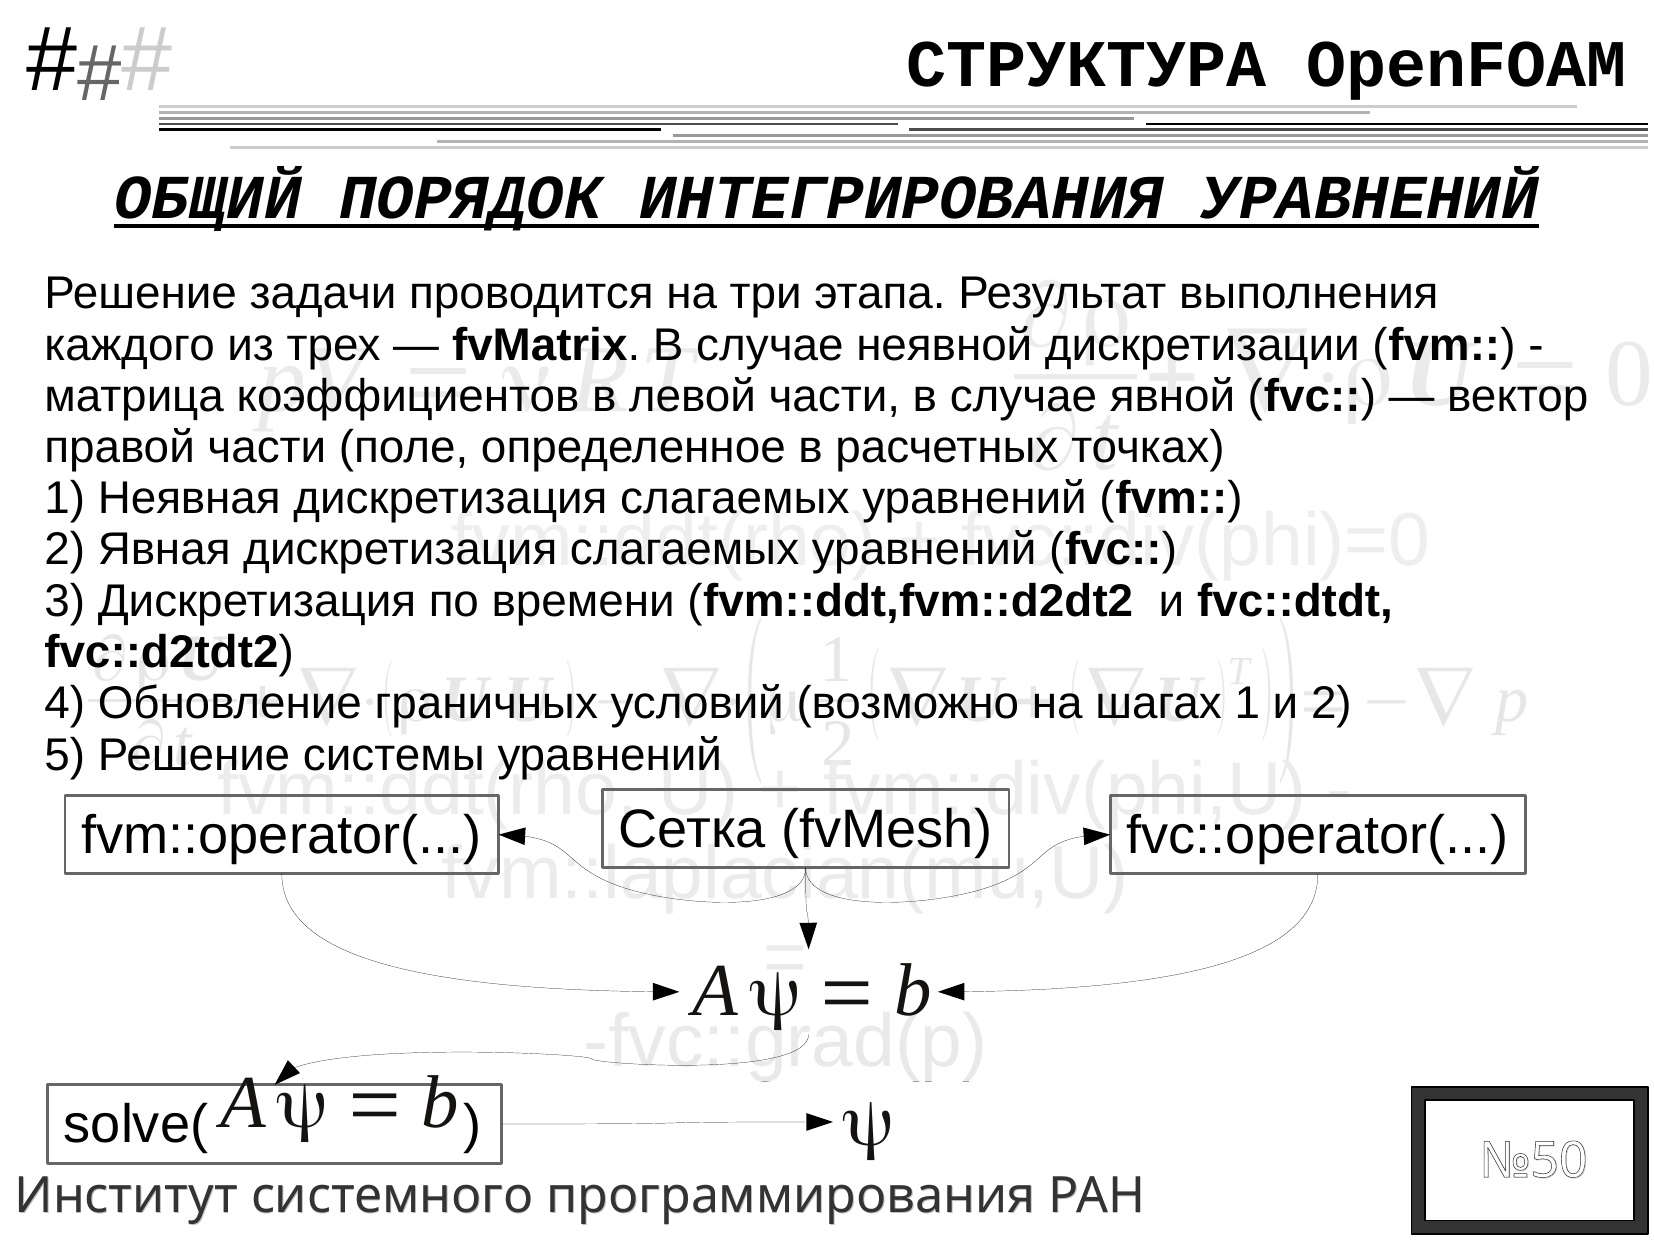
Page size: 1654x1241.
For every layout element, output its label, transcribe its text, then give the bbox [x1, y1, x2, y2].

text_box fvc::operator(...) [1110, 795, 1526, 874]
chart [206, 1061, 466, 1147]
text_box Сетка (fvMesh) [602, 789, 1010, 868]
text_box Решение задачи проводится на три этапа. Результат выполнения каждого из трех — fvMatrix. В случае неявной дискретизации (fvm::) - матрица коэффициентов в левой части, в случае явной (fvc::) — вектор правой части (поле, определенное в расчетных точках) 1) Неявная дискретизация слагаемых уравнений (fvm::) 2) Явная дискретизация слагаемых уравнений (fvc::) 3) Дискретизация по времени (fvm::ddt,fvm::d2dt2 и fvc::dtdt, fvc::d2tdt2) 4) Обновление граничных условий (возможно на шагах 1 и 2) 5) Решение системы уравнений [29, 259, 1625, 788]
text_box fvm::operator(...) [65, 795, 499, 874]
chart [679, 949, 938, 1035]
chart [832, 1079, 901, 1165]
text_box solve( ) [47, 1084, 502, 1164]
title ОБЩИЙ ПОРЯДОК ИНТЕГРИРОВАНИЯ УРАВНЕНИЙ [0, 147, 1654, 257]
